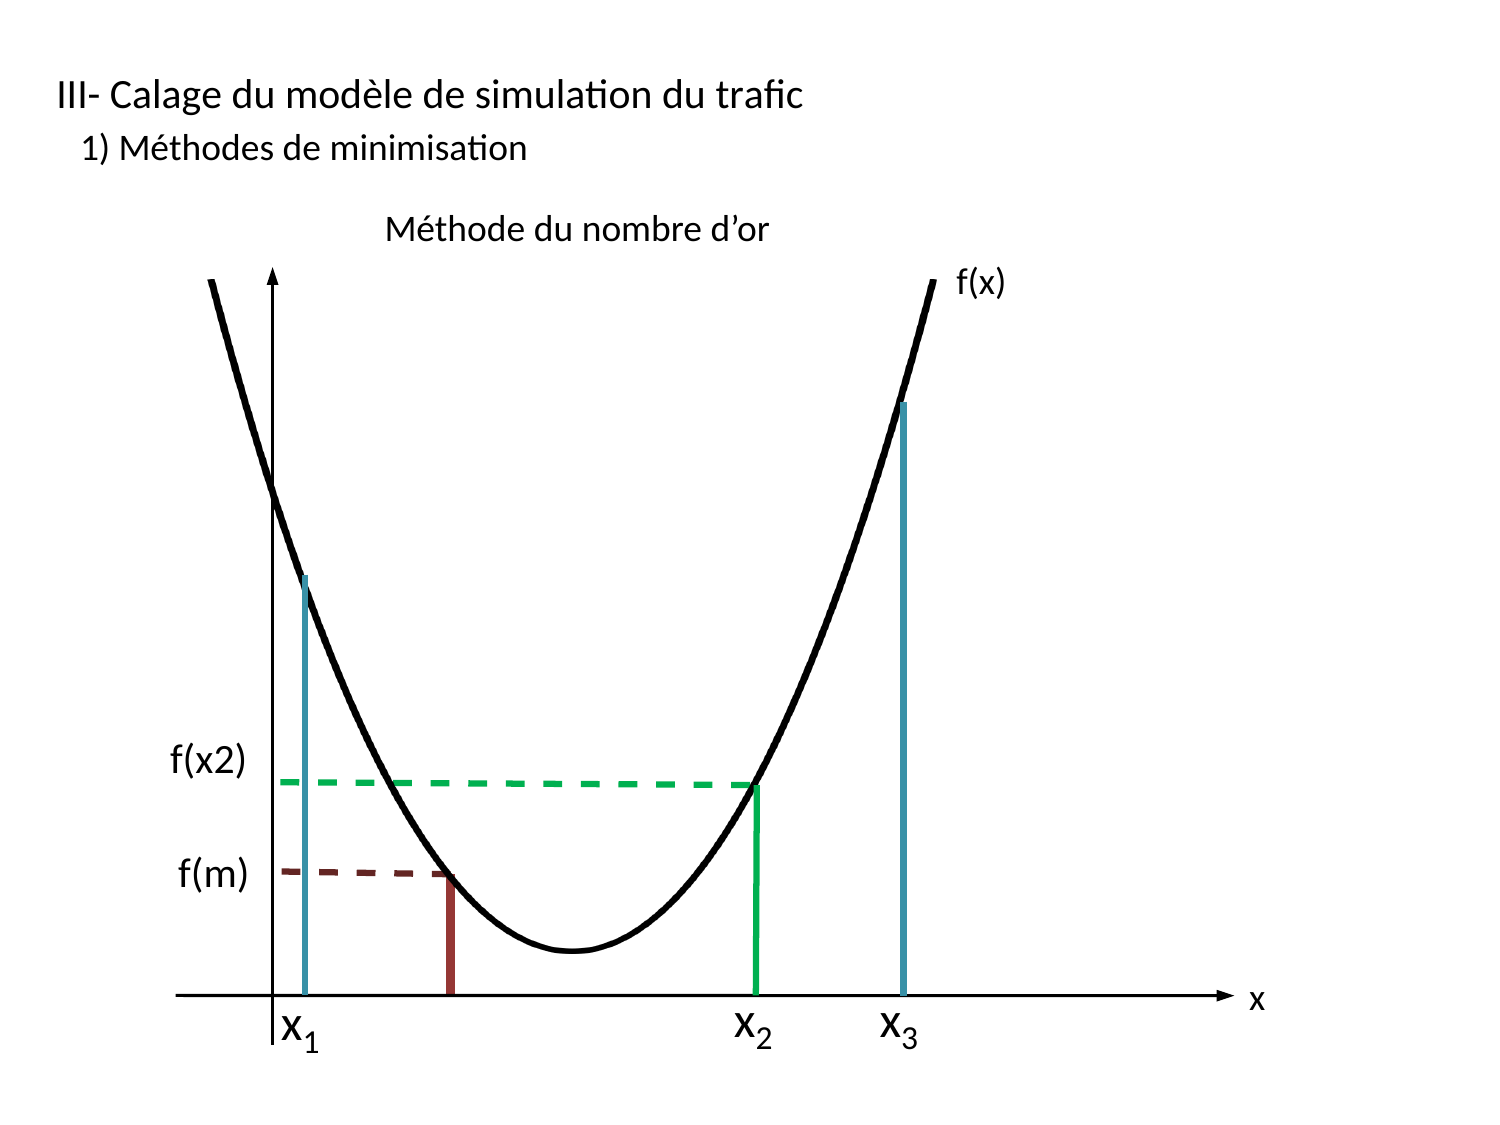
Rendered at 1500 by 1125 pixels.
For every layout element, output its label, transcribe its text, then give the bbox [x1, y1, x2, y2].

text_box x2 [718, 979, 789, 1056]
text_box Méthode du nombre d’or [369, 196, 791, 279]
picture [274, 279, 937, 954]
text_box f(x2) [154, 724, 207, 791]
text_box x [1234, 965, 1281, 1025]
picture [207, 279, 271, 954]
text_box f(m) [163, 838, 207, 905]
text_box f(x) [941, 249, 1023, 310]
text_box x3 [864, 979, 934, 1056]
text_box 1) Méthodes de minimisation [64, 125, 550, 176]
text_box III- Calage du modèle de simulation du trafic [41, 60, 819, 125]
text_box x1 [265, 983, 336, 1059]
